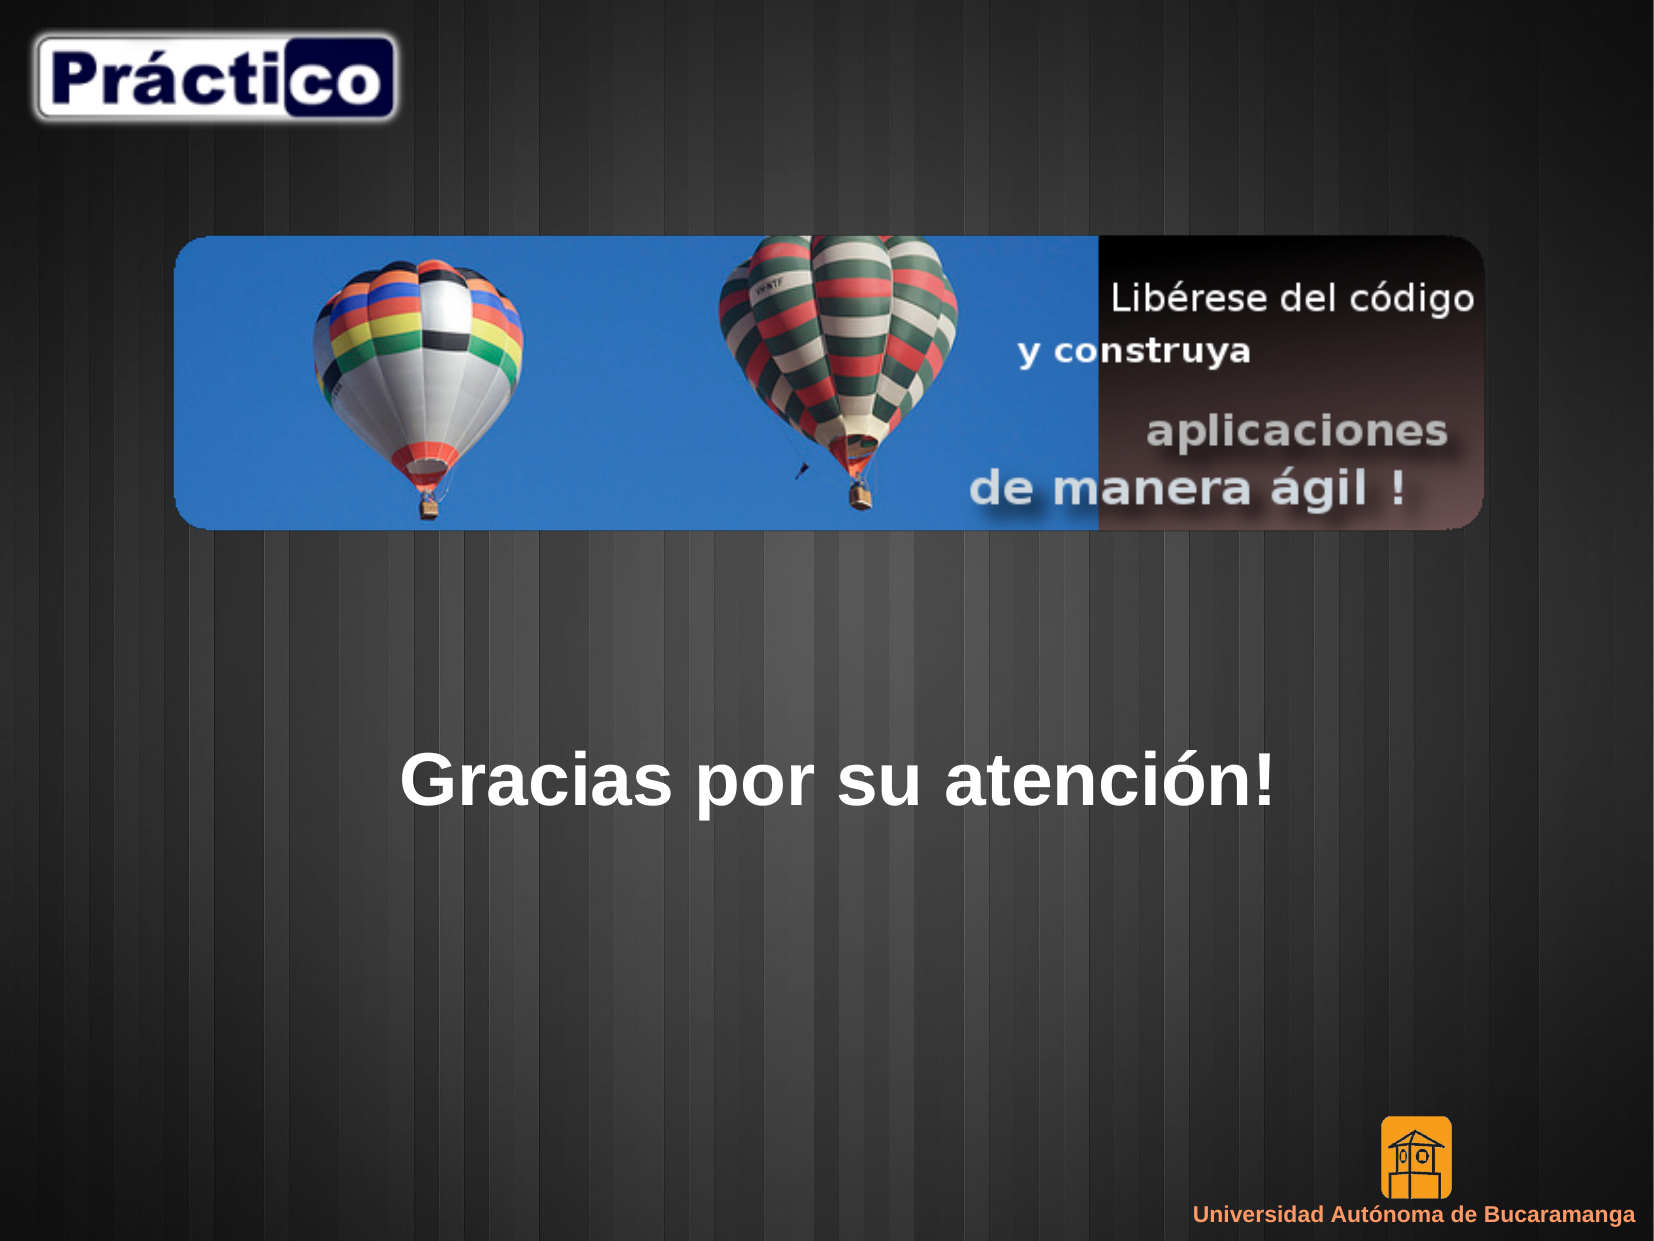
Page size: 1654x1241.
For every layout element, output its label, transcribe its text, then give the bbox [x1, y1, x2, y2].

text_box Universidad Autónoma de Bucaramanga [1192, 1173, 1654, 1241]
picture [0, 0, 1654, 1241]
title Gracias por su atención! [289, 726, 1388, 833]
